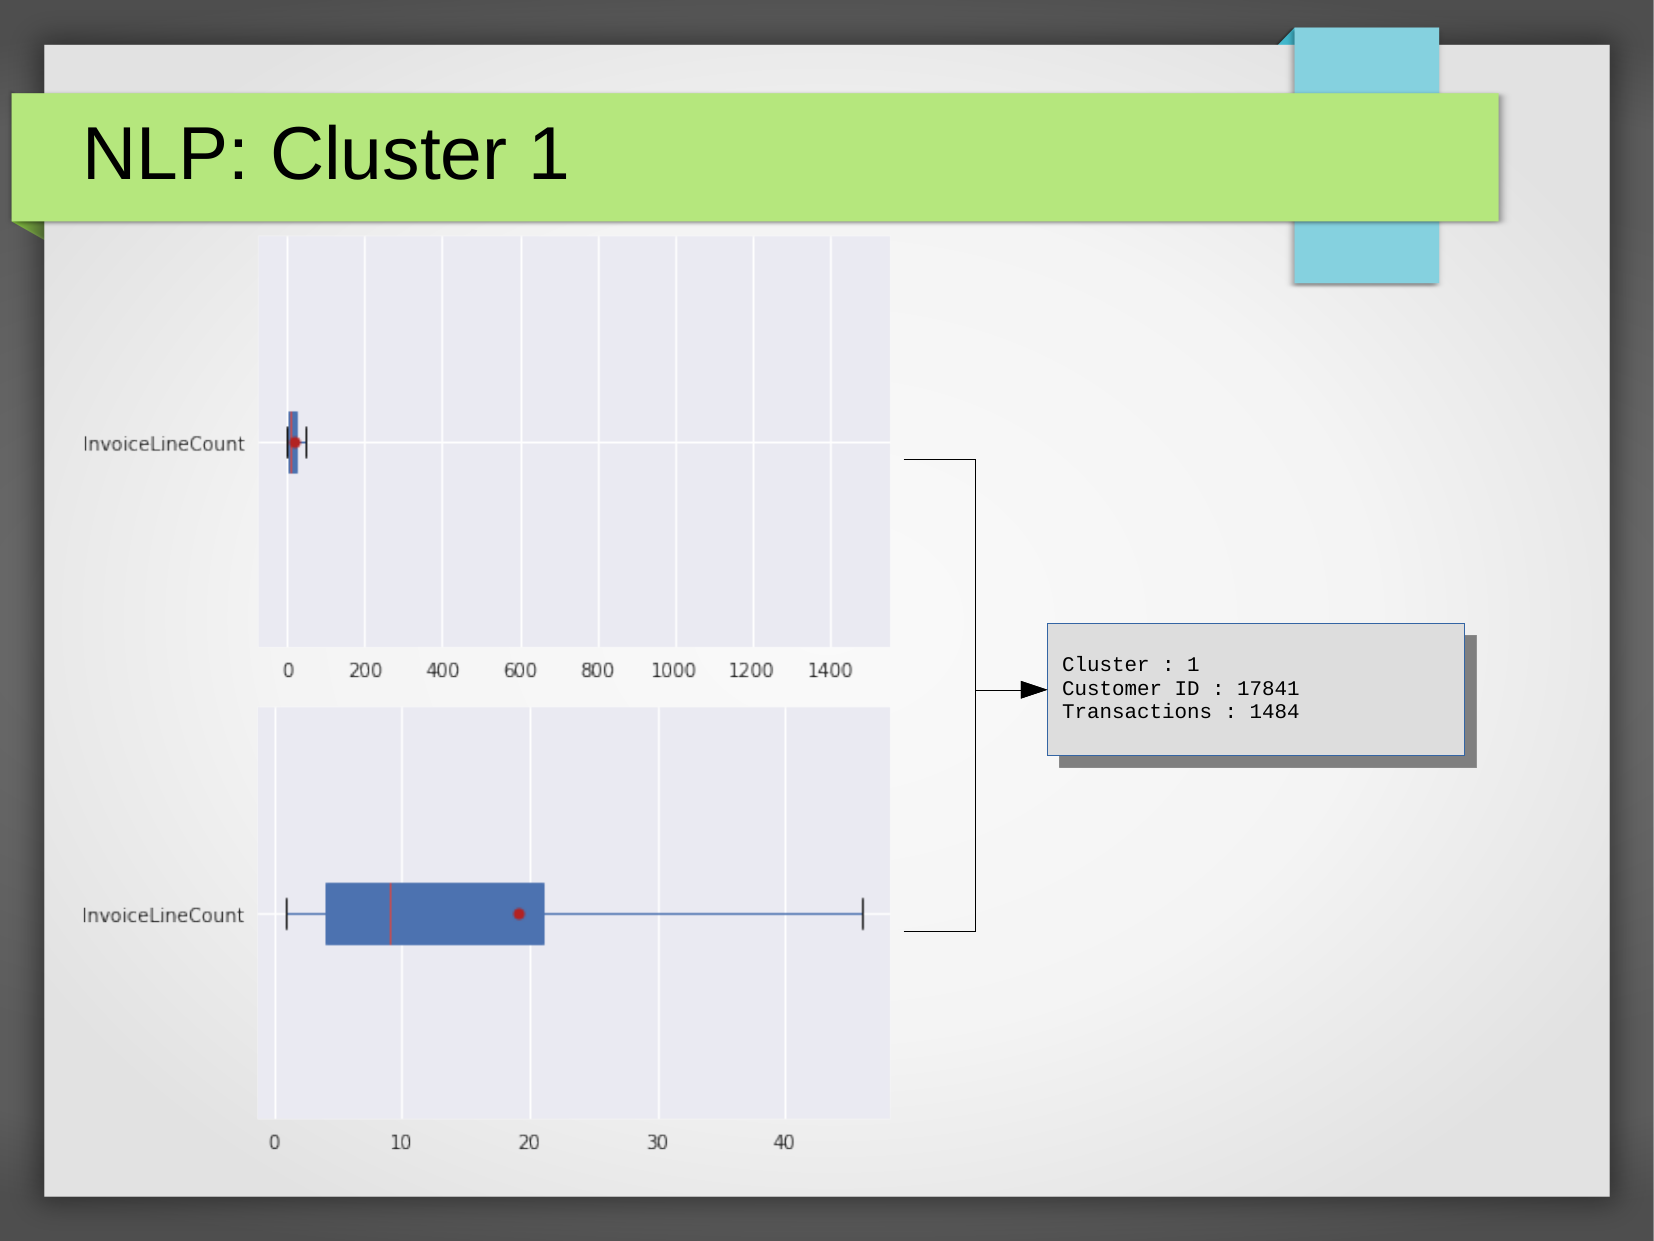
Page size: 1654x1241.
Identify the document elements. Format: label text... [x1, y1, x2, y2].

text_box Cluster : 1 Customer ID : 17841 Transactions : 1484 [1047, 623, 1465, 756]
picture [0, 0, 1654, 1241]
title NLP: Cluster 1 [82, 94, 1477, 213]
